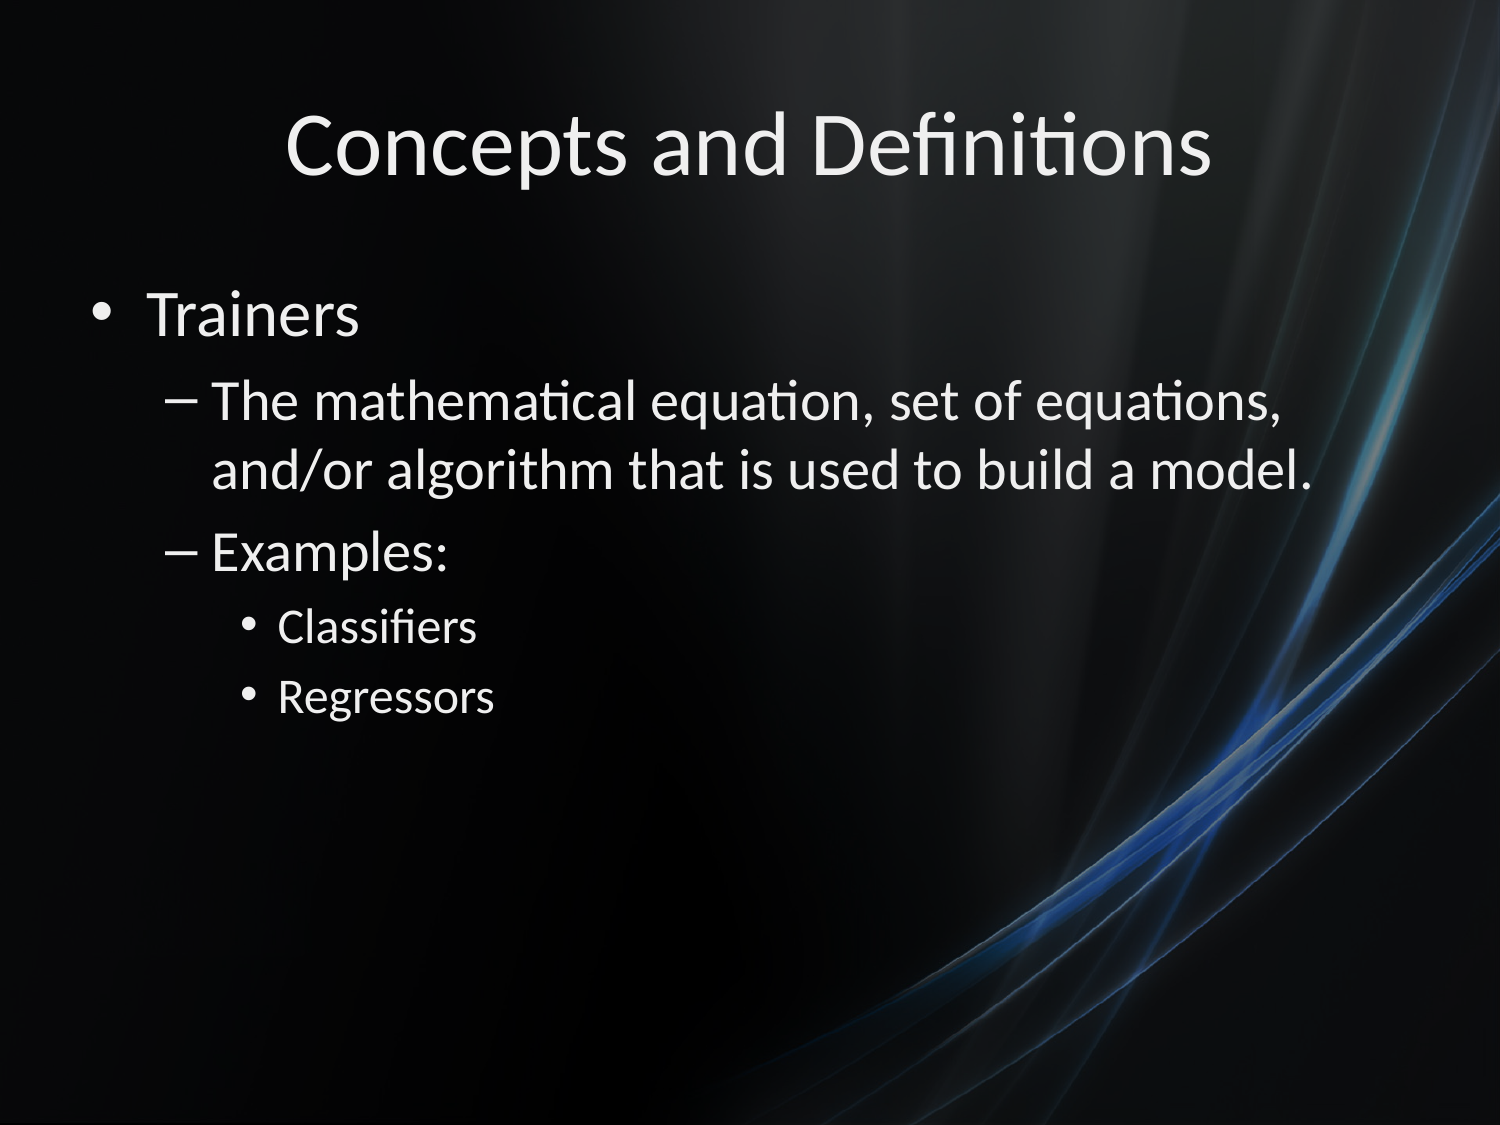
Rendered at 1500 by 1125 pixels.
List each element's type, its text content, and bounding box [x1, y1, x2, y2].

picture [0, 0, 1500, 1125]
title Concepts and Definitions [75, 45, 1425, 233]
list Trainers The mathematical equation, set of equations, and/or algorithm that is used to build a model. Examples: Classifiers Regressors [75, 262, 1425, 1005]
